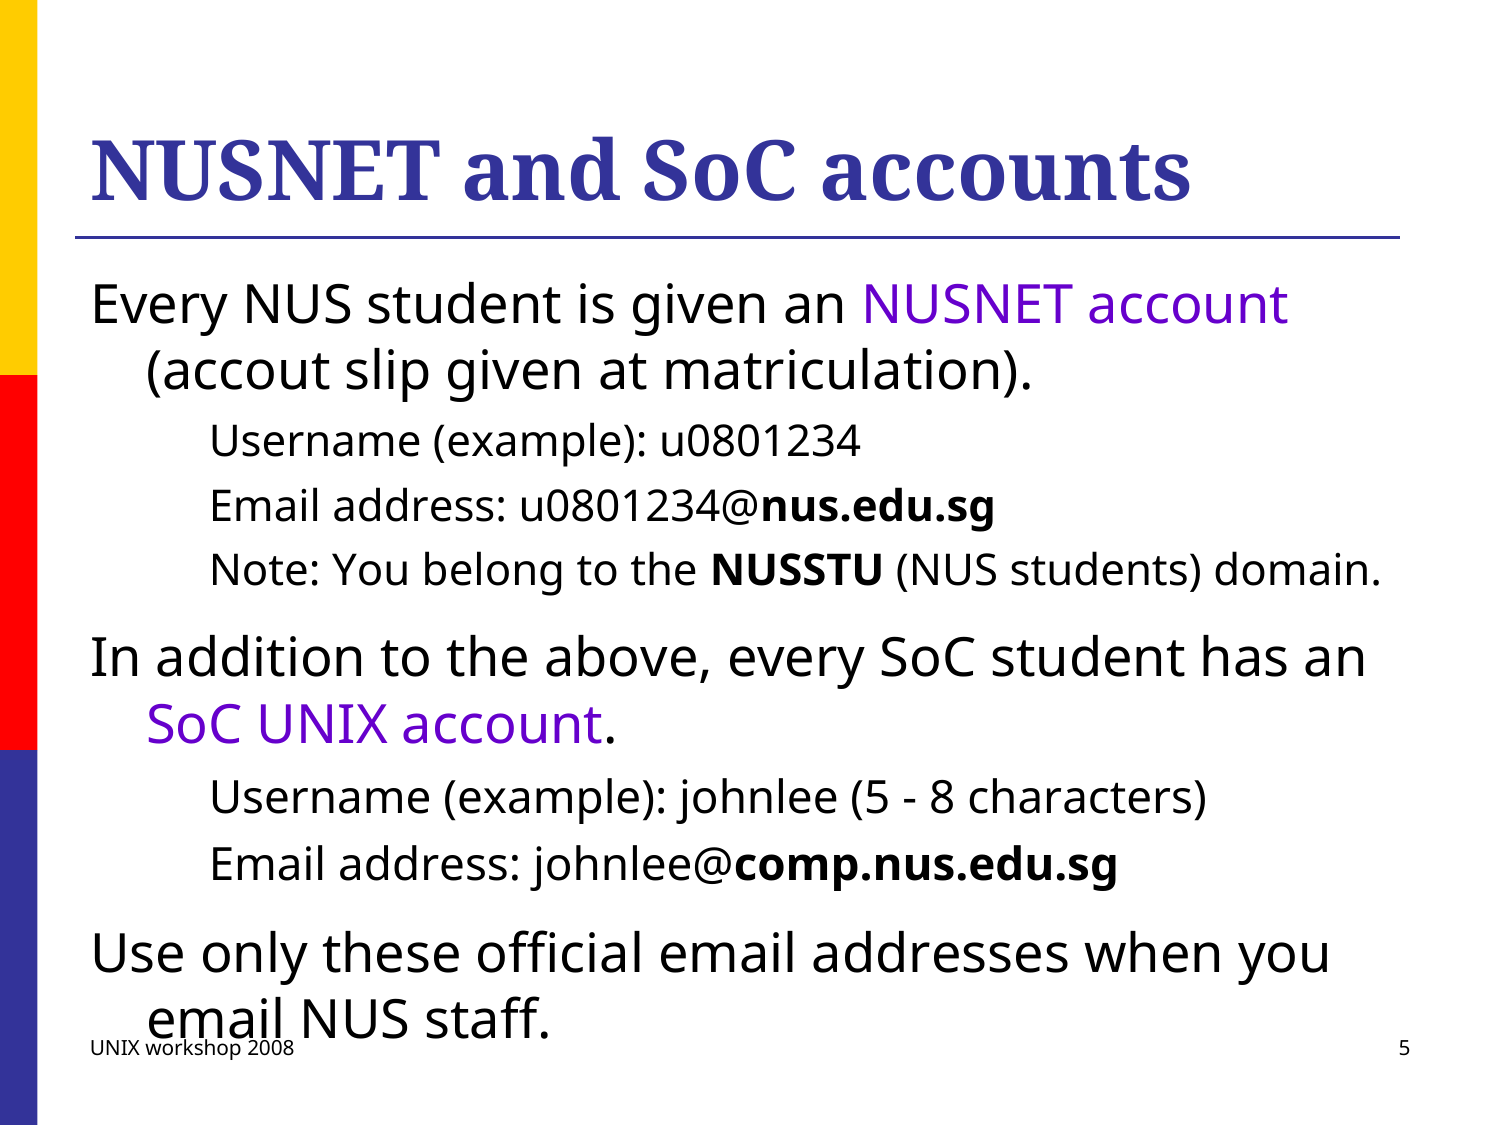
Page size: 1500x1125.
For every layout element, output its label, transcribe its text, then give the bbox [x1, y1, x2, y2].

text_box <number> [1074, 1026, 1426, 1101]
text_box UNIX workshop 2008 [74, 1025, 426, 1101]
list Every NUS student is given an NUSNET account (accout slip given at matriculation). Username (example): u0801234 Email address: u0801234@nus.edu.sg Note: You belong to the NUSSTU (NUS students) domain. In addition to the above, every SoC student has an SoC UNIX account. Username (example): johnlee (5 - 8 characters) Email address: johnlee@comp.nus.edu.sg Use only these official email addresses when you email NUS staff. [75, 262, 1426, 1026]
title NUSNET and SoC accounts [75, 45, 1426, 233]
